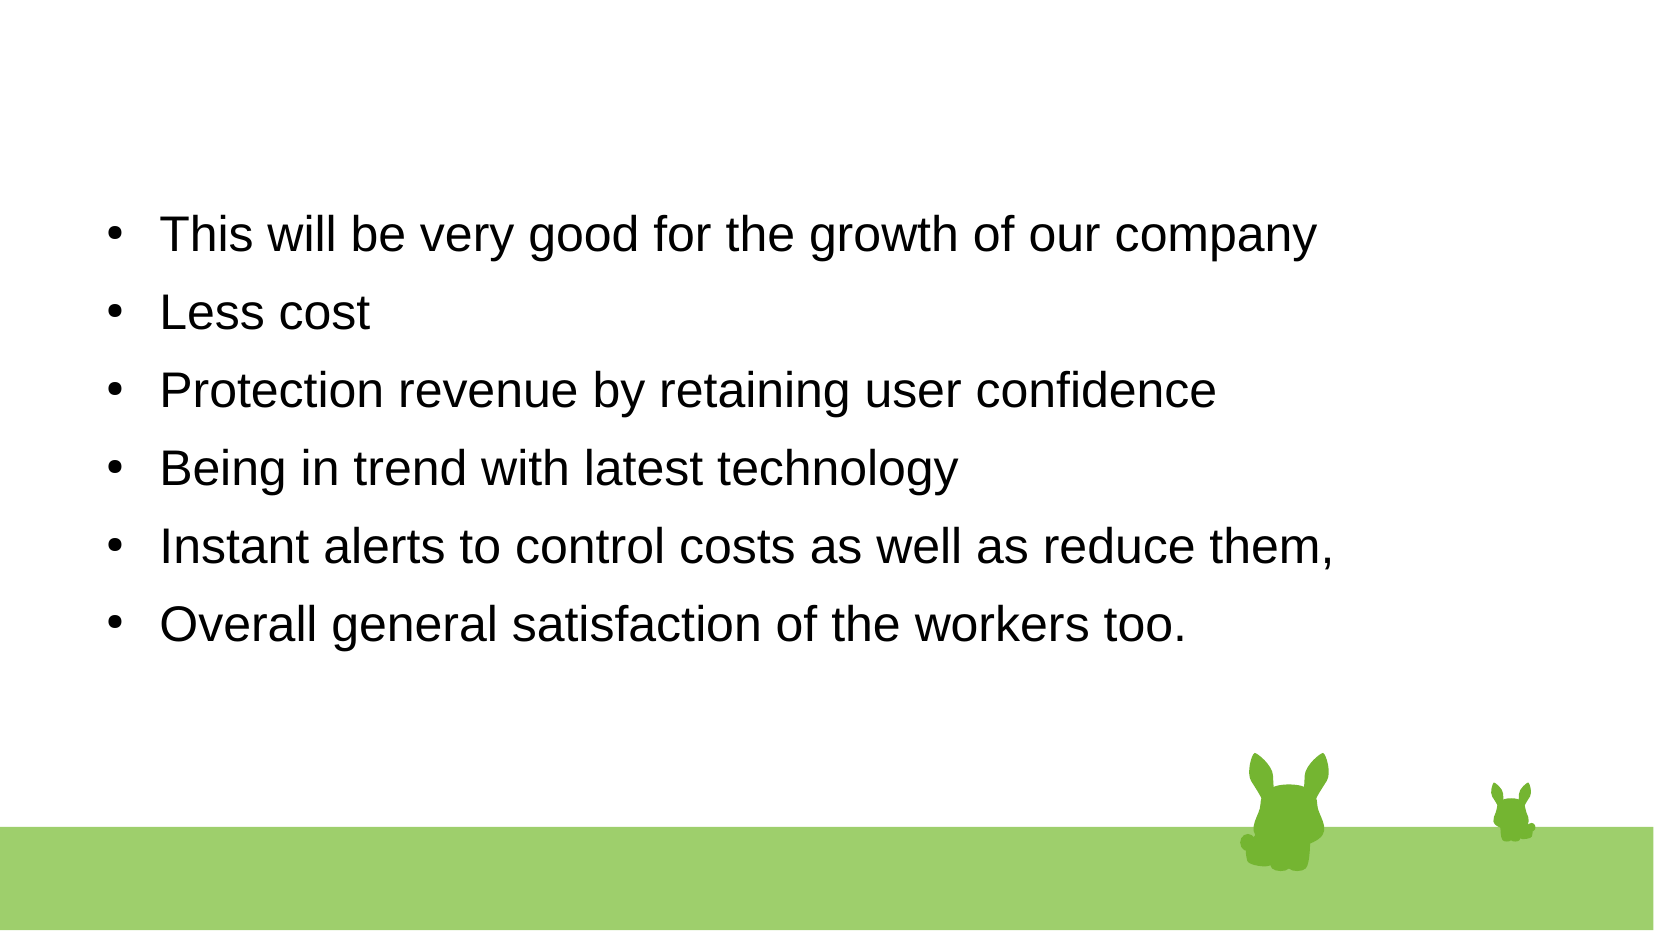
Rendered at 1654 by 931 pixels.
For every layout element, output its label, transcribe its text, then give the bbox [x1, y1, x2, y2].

list This will be very good for the growth of our company Less cost Protection revenue by retaining user confidence Being in trend with latest technology Instant alerts to control costs as well as reduce them, Overall general satisfaction of the workers too. [88, 206, 1565, 739]
